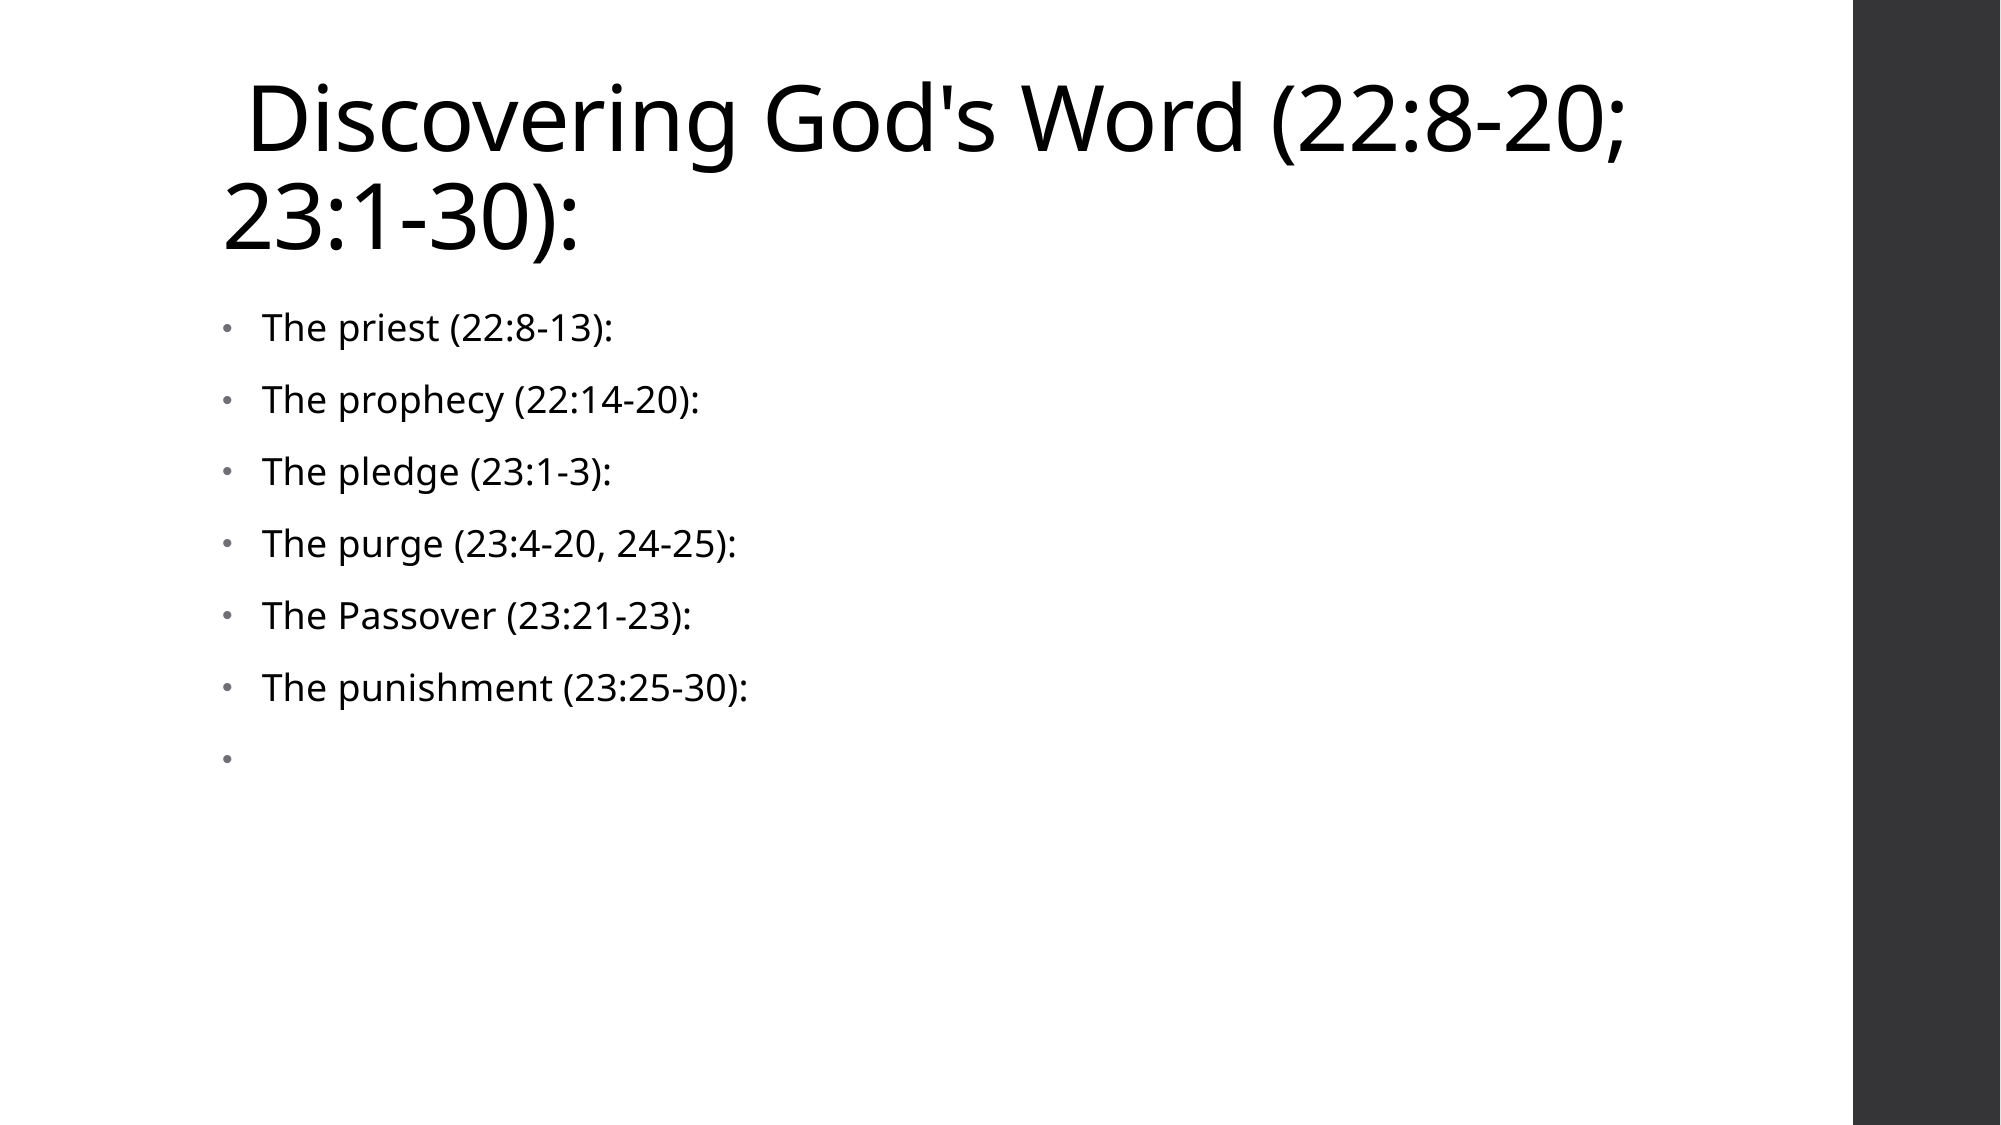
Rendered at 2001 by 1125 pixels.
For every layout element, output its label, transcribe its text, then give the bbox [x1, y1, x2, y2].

title Discovering God's Word (22:8-20; 23:1-30): [206, 60, 1797, 278]
list The priest (22:8-13): The prophecy (22:14-20): The pledge (23:1-3): The purge (23:4-20, 24-25): The Passover (23:21-23): The punishment (23:25-30): [206, 299, 1617, 1014]
